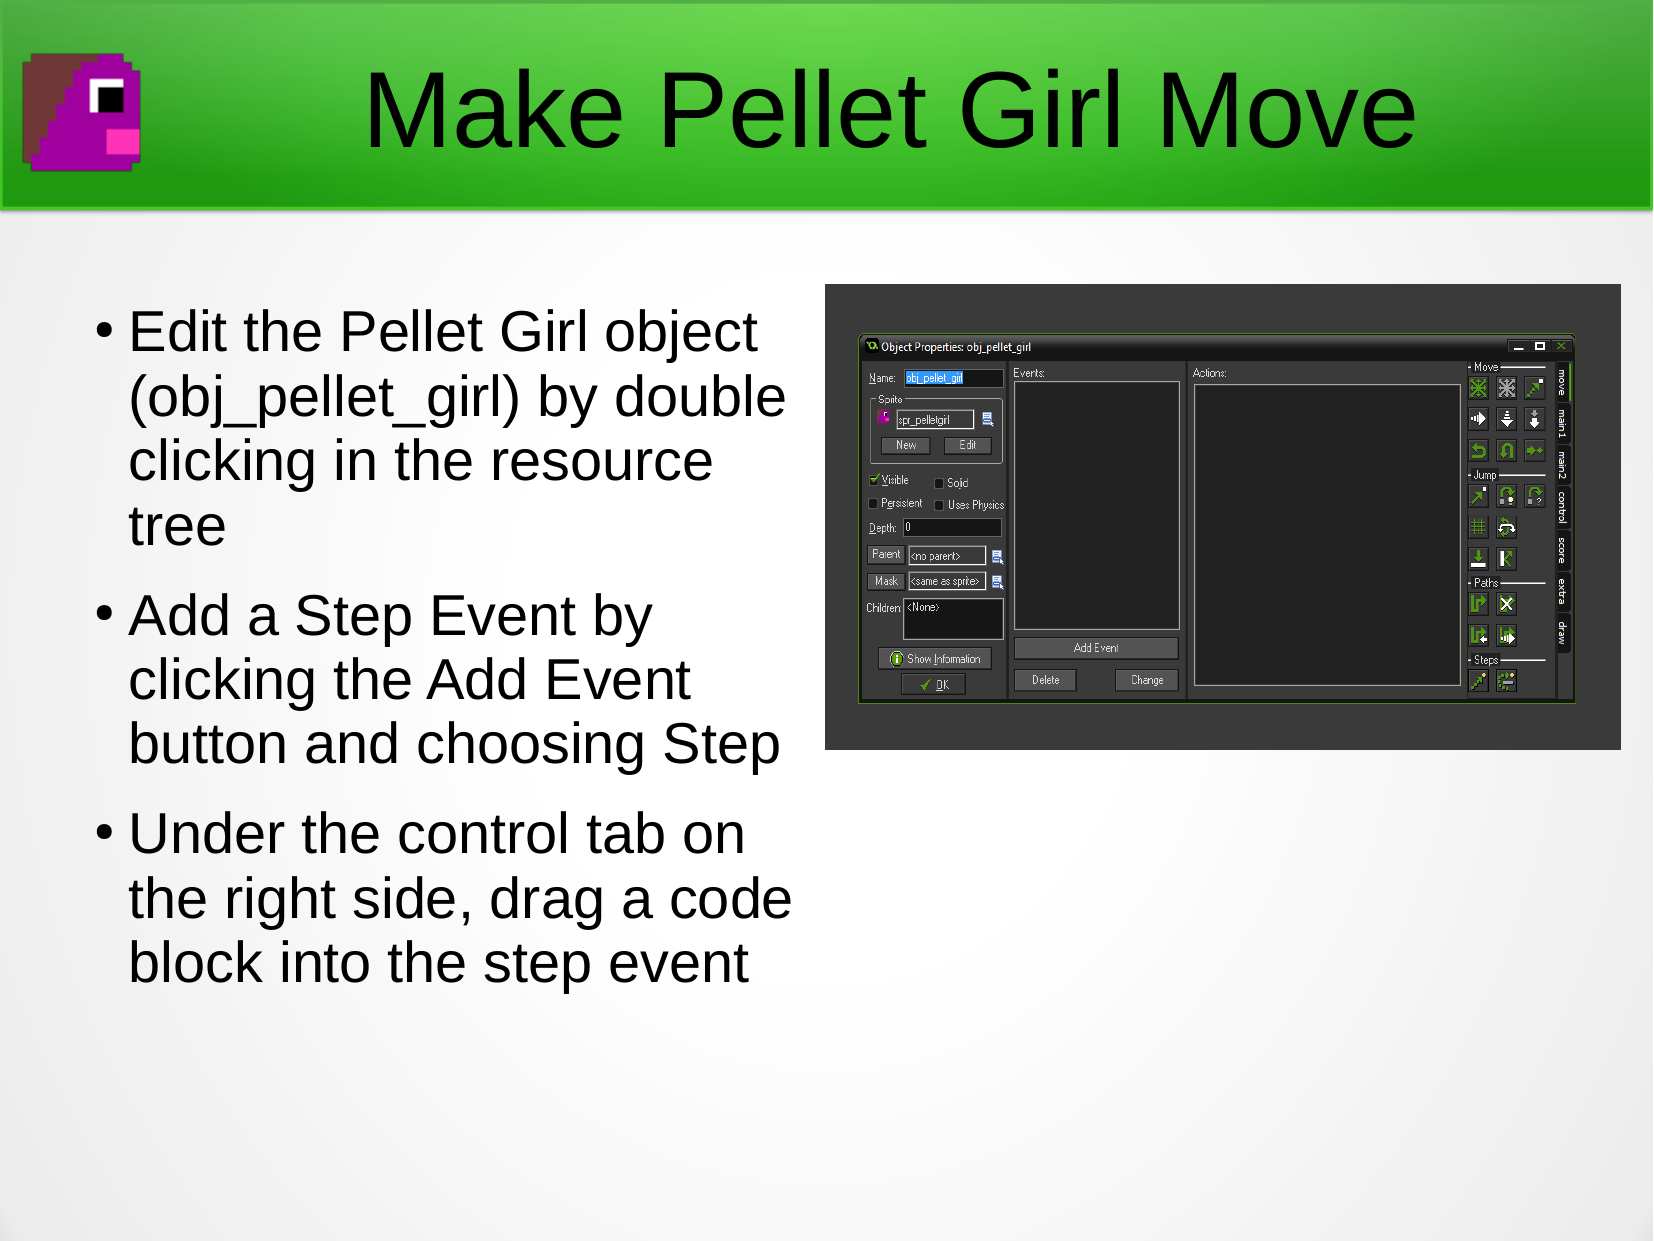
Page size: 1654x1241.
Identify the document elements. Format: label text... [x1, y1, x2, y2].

picture [825, 284, 1621, 751]
title Make Pellet Girl Move [148, 30, 1636, 190]
picture [15, 46, 148, 180]
list Edit the Pellet Girl object (obj_pellet_girl) by double clicking in the resource tree Add a Step Event by clicking the Add Event button and choosing Step Under the control tab on the right side, drag a code block into the step event [82, 299, 809, 1019]
